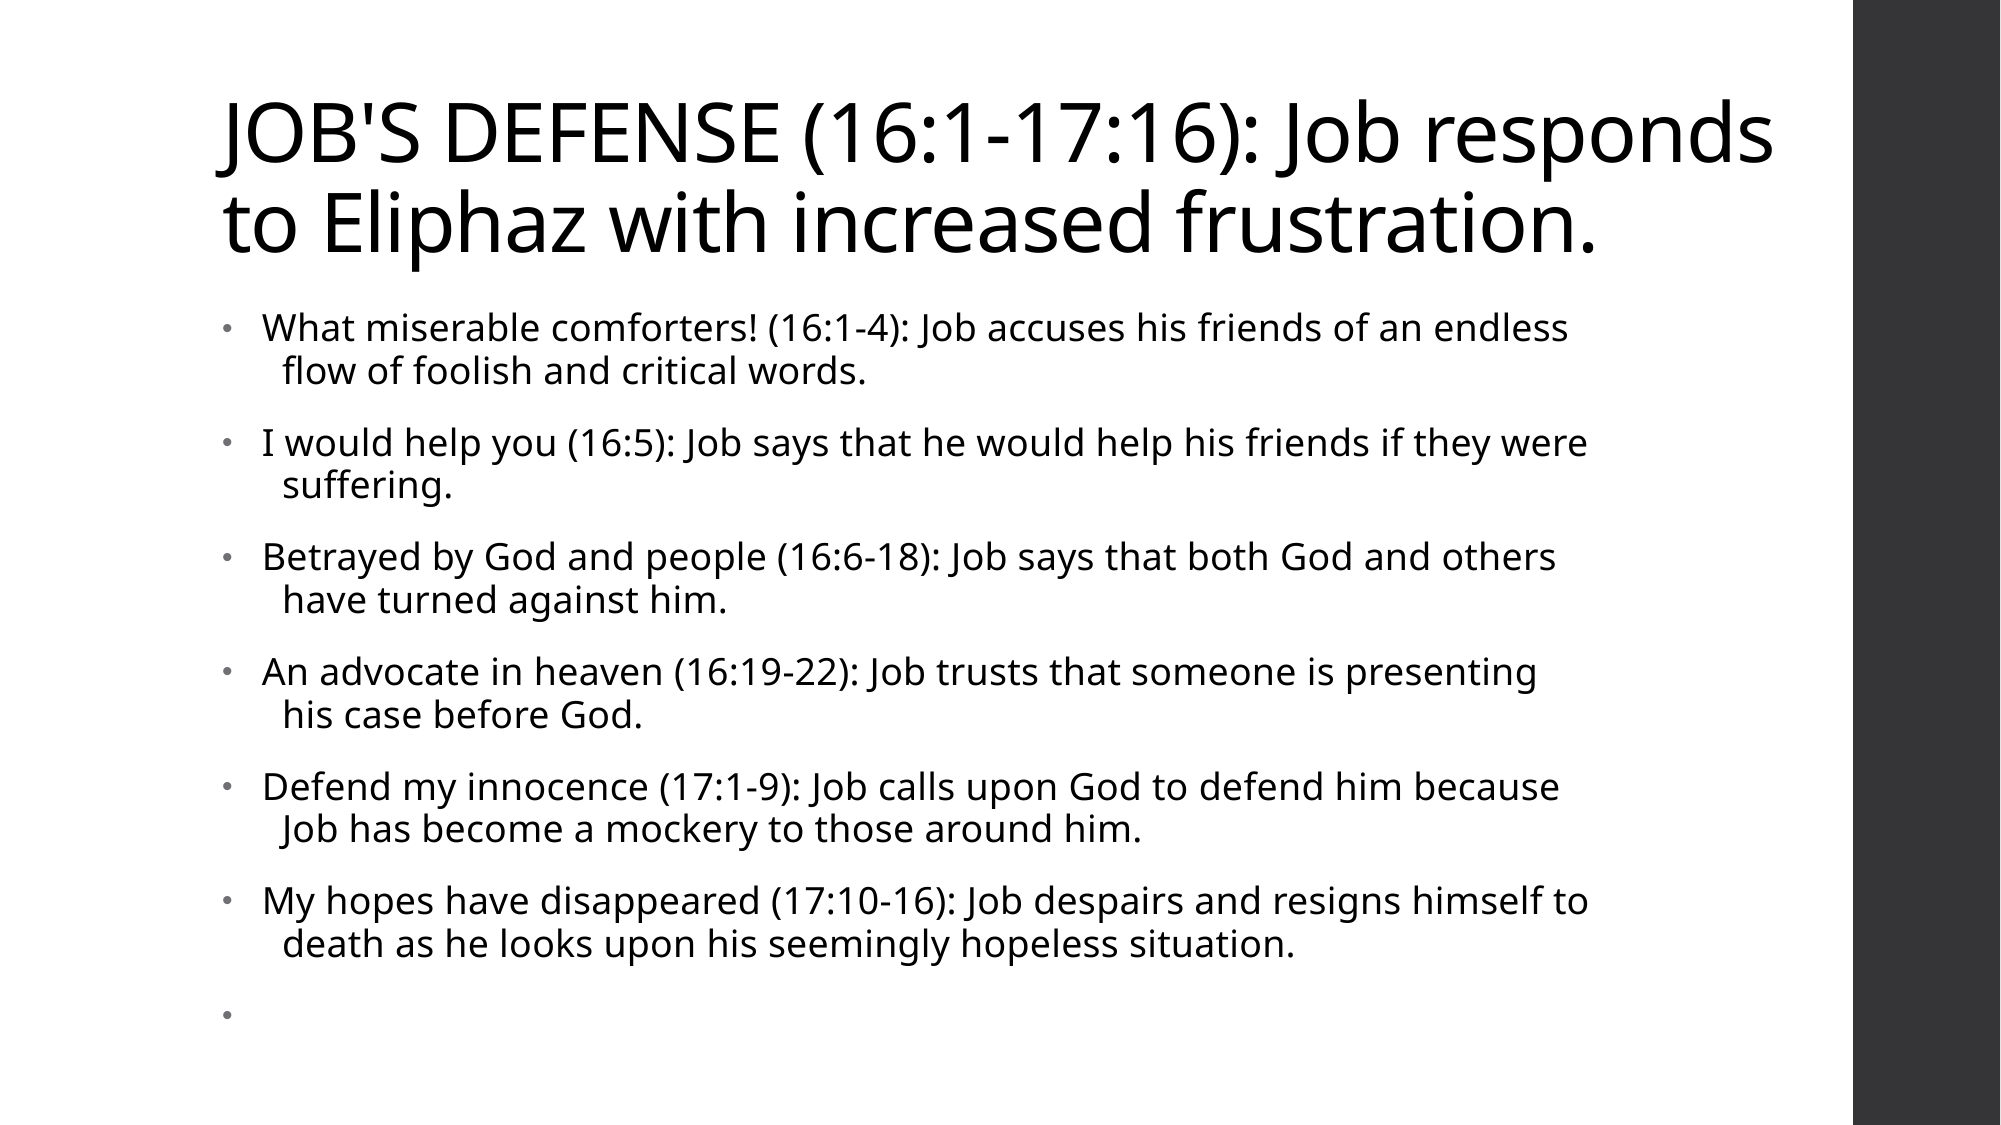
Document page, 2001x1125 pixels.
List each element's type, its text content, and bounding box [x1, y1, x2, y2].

title JOB'S DEFENSE (16:1-17:16): Job responds to Eliphaz with increased frustration. [206, 60, 1797, 278]
list What miserable comforters! (16:1-4): Job accuses his friends of an endless flow of foolish and critical words. I would help you (16:5): Job says that he would help his friends if they were suffering. Betrayed by God and people (16:6-18): Job says that both God and others have turned against him. An advocate in heaven (16:19-22): Job trusts that someone is presenting his case before God. Defend my innocence (17:1-9): Job calls upon God to defend him because Job has become a mockery to those around him. My hopes have disappeared (17:10-16): Job despairs and resigns himself to death as he looks upon his seemingly hopeless situation. [206, 299, 1617, 1014]
